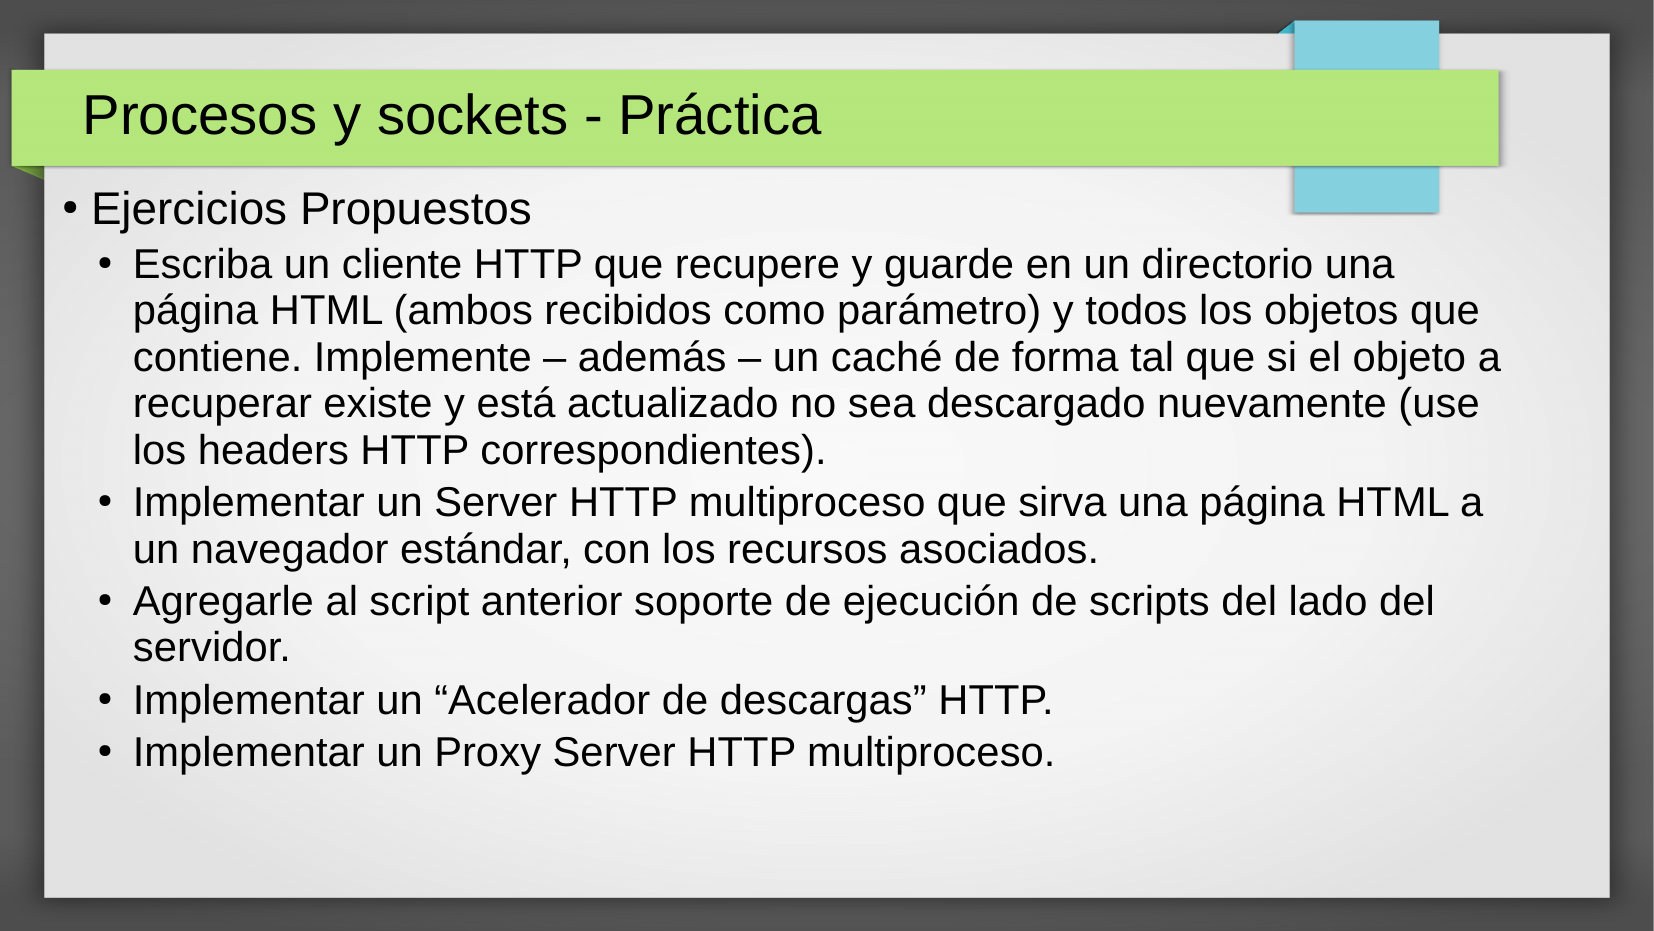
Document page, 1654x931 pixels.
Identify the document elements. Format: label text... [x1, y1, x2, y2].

picture [0, 0, 1654, 931]
subtitle Ejercicios Propuestos Escriba un cliente HTTP que recupere y guarde en un directorio una página HTML (ambos recibidos como parámetro) y todos los objetos que contiene. Implemente – además – un caché de forma tal que si el objeto a recuperar existe y está actualizado no sea descargado nuevamente (use los headers HTTP correspondientes). Implementar un Server HTTP multiproceso que sirva una página HTML a un navegador estándar, con los recursos asociados. Agregarle al script anterior soporte de ejecución de scripts del lado del servidor. Implementar un “Acelerador de descargas” HTTP. Implementar un Proxy Server HTTP multiproceso. [62, 183, 1517, 859]
title Procesos y sockets - Práctica [82, 70, 1264, 160]
